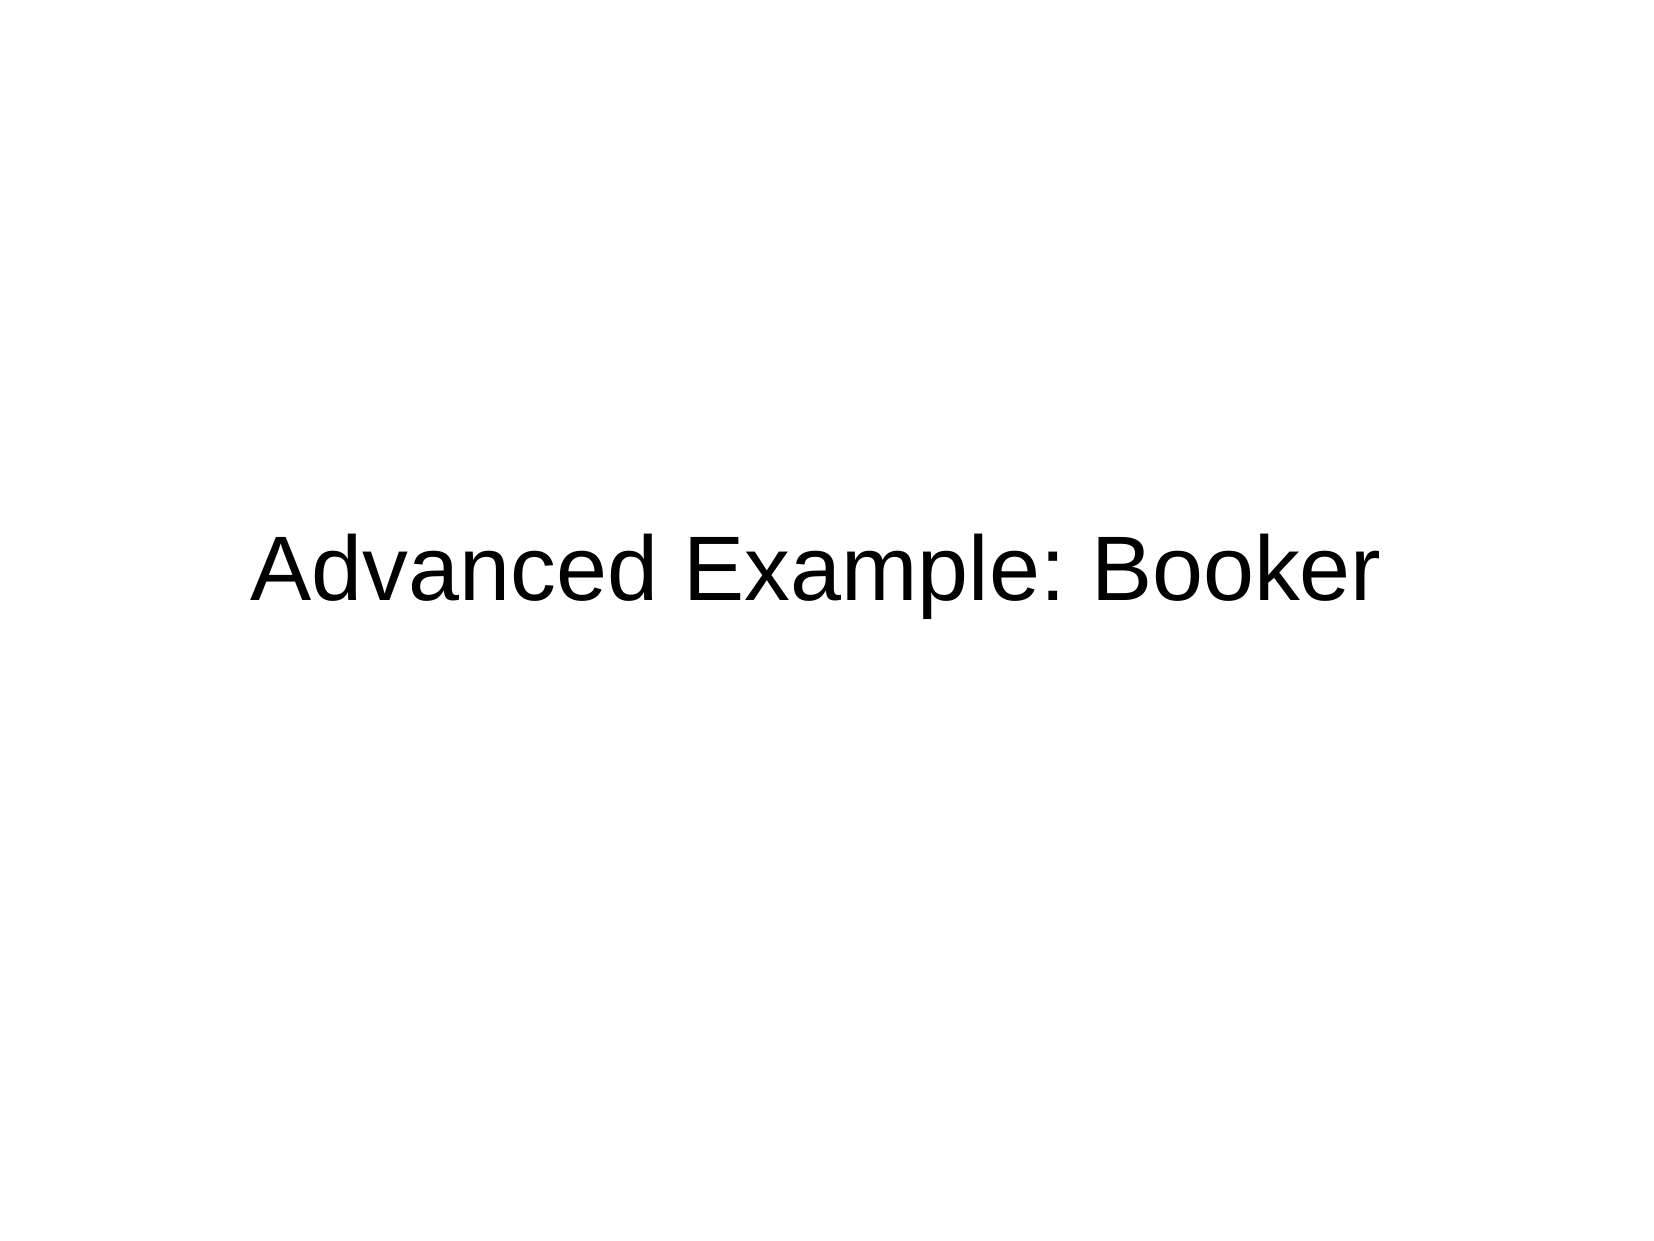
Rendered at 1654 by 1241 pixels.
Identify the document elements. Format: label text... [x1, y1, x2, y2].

title Advanced Example: Booker [60, 465, 1549, 673]
